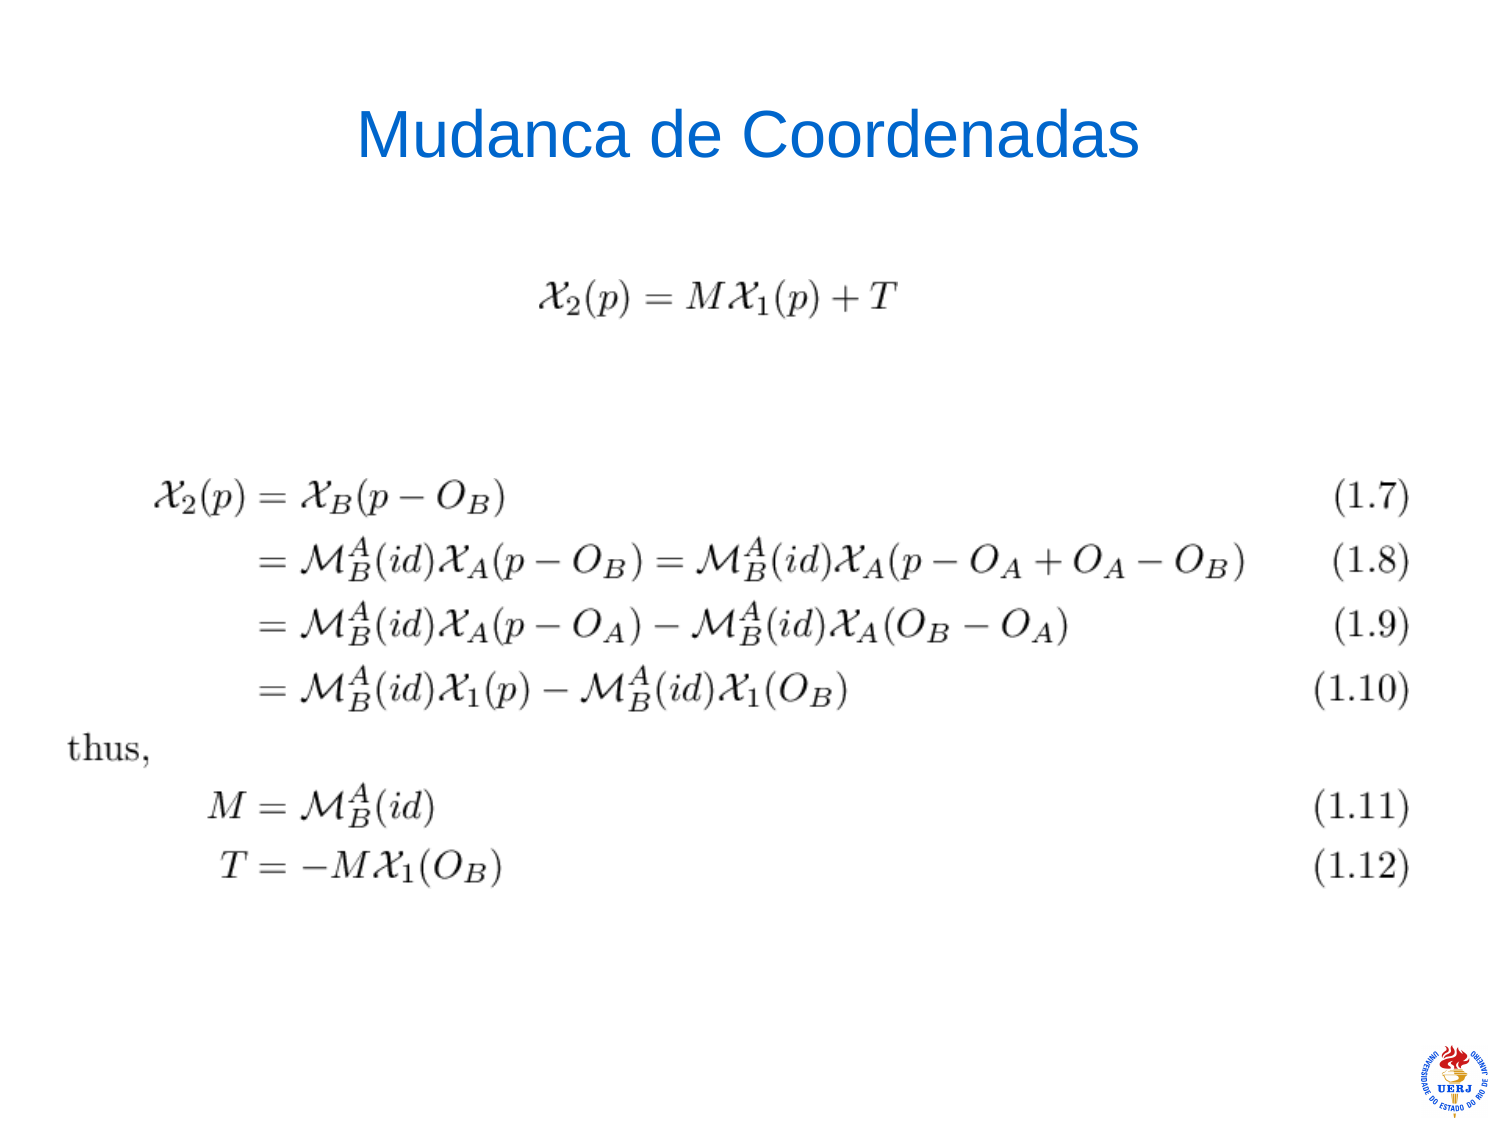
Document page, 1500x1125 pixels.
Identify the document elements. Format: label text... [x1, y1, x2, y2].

picture [67, 478, 1409, 889]
picture [539, 279, 898, 320]
picture [1421, 1045, 1488, 1118]
title Mudanca de Coordenadas [75, 45, 1424, 232]
